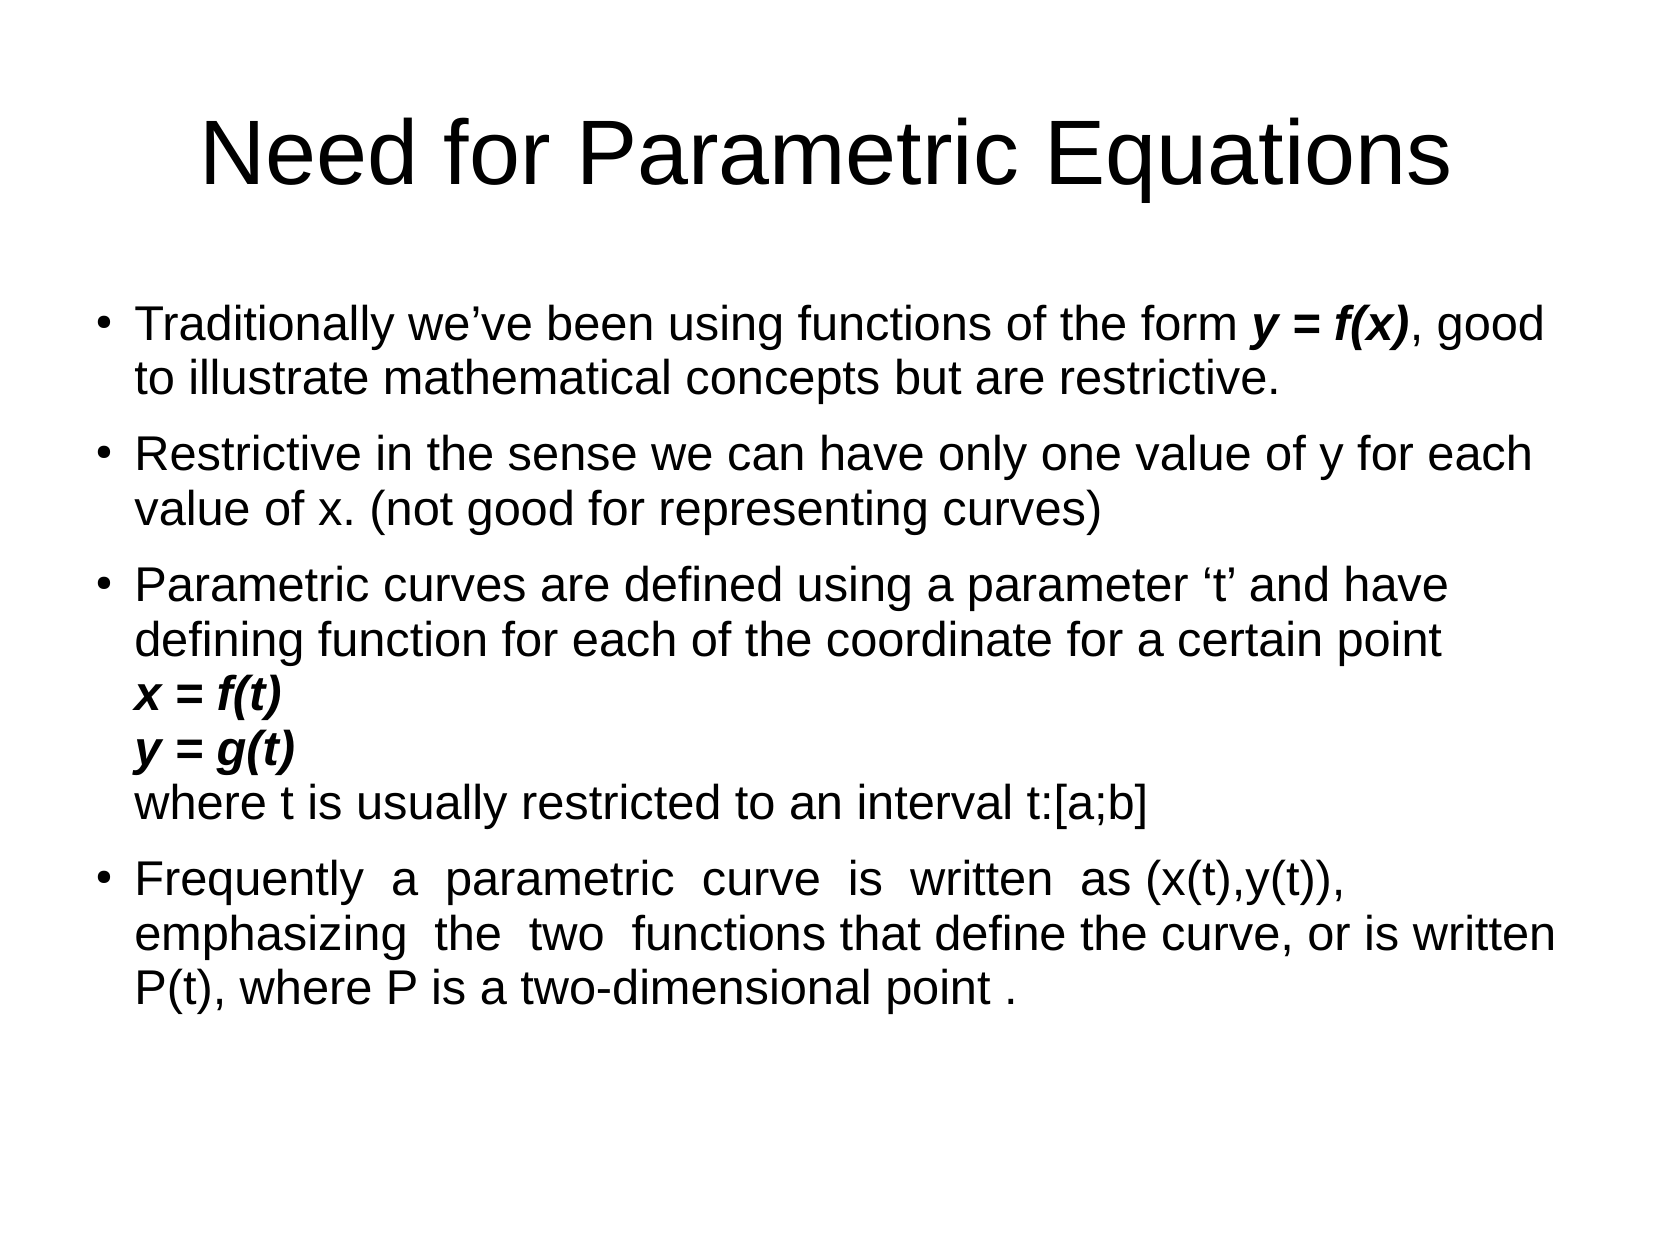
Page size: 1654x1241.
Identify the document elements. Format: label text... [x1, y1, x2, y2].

list Traditionally we’ve been using functions of the form y = f(x), good to illustrate mathematical concepts but are restrictive. Restrictive in the sense we can have only one value of y for each value of x. (not good for representing curves) Parametric curves are defined using a parameter ‘t’ and have defining function for each of the coordinate for a certain point x = f(t) y = g(t) where t is usually restricted to an interval t:[a;b] Frequently a parametric curve is written as (x(t),y(t)), emphasizing the two functions that define the curve, or is written P(t), where P is a two-dimensional point . [82, 296, 1571, 1016]
title Need for Parametric Equations [82, 49, 1571, 257]
